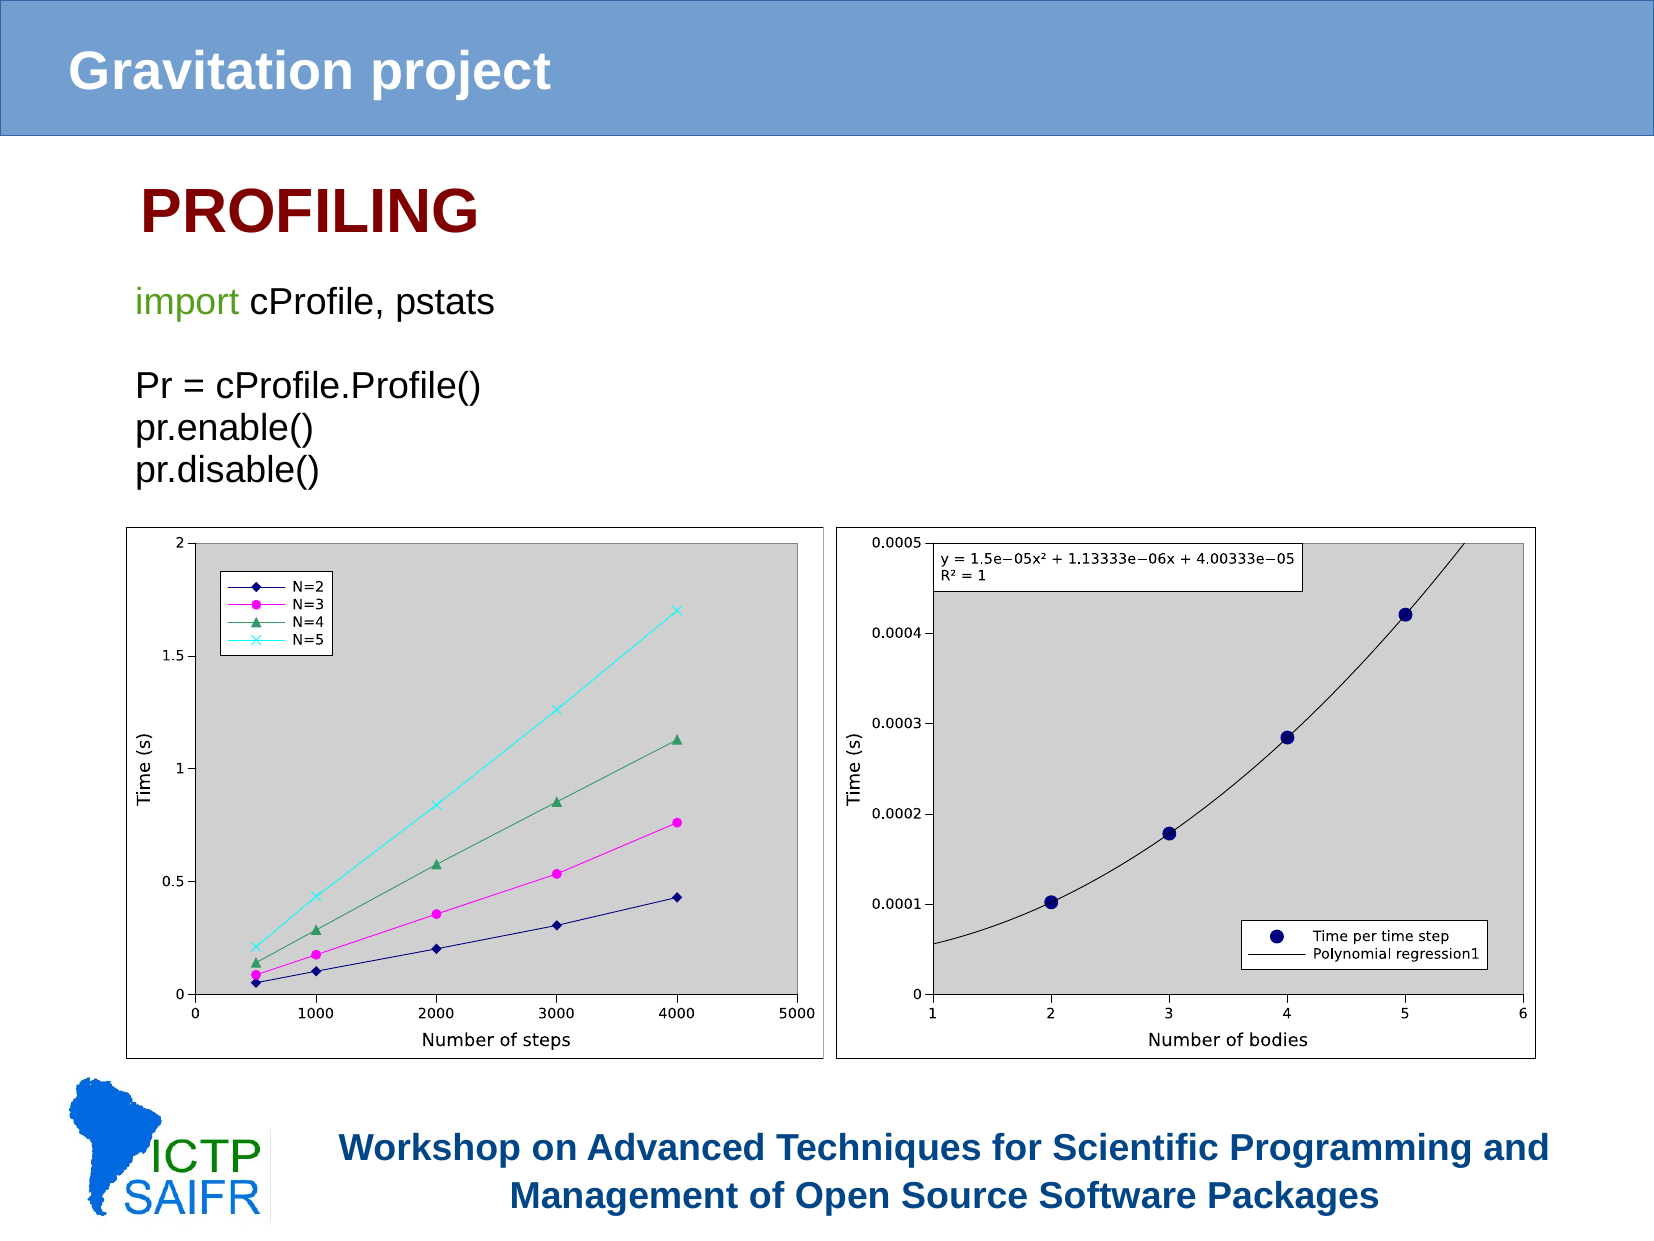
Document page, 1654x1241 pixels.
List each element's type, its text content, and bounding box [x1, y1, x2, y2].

text_box [0, 0, 1654, 136]
text_box import cProfile, pstats Pr = cProfile.Profile() pr.enable() pr.disable() [120, 273, 931, 498]
text_box Workshop on Advanced Techniques for Scientific Programming and Management of Open Source Software Packages [255, 1112, 1636, 1233]
text_box PROFILING [33, 168, 589, 274]
picture [47, 1064, 271, 1235]
picture [125, 526, 824, 1059]
picture [835, 526, 1536, 1059]
text_box Gravitation project [54, 33, 580, 109]
